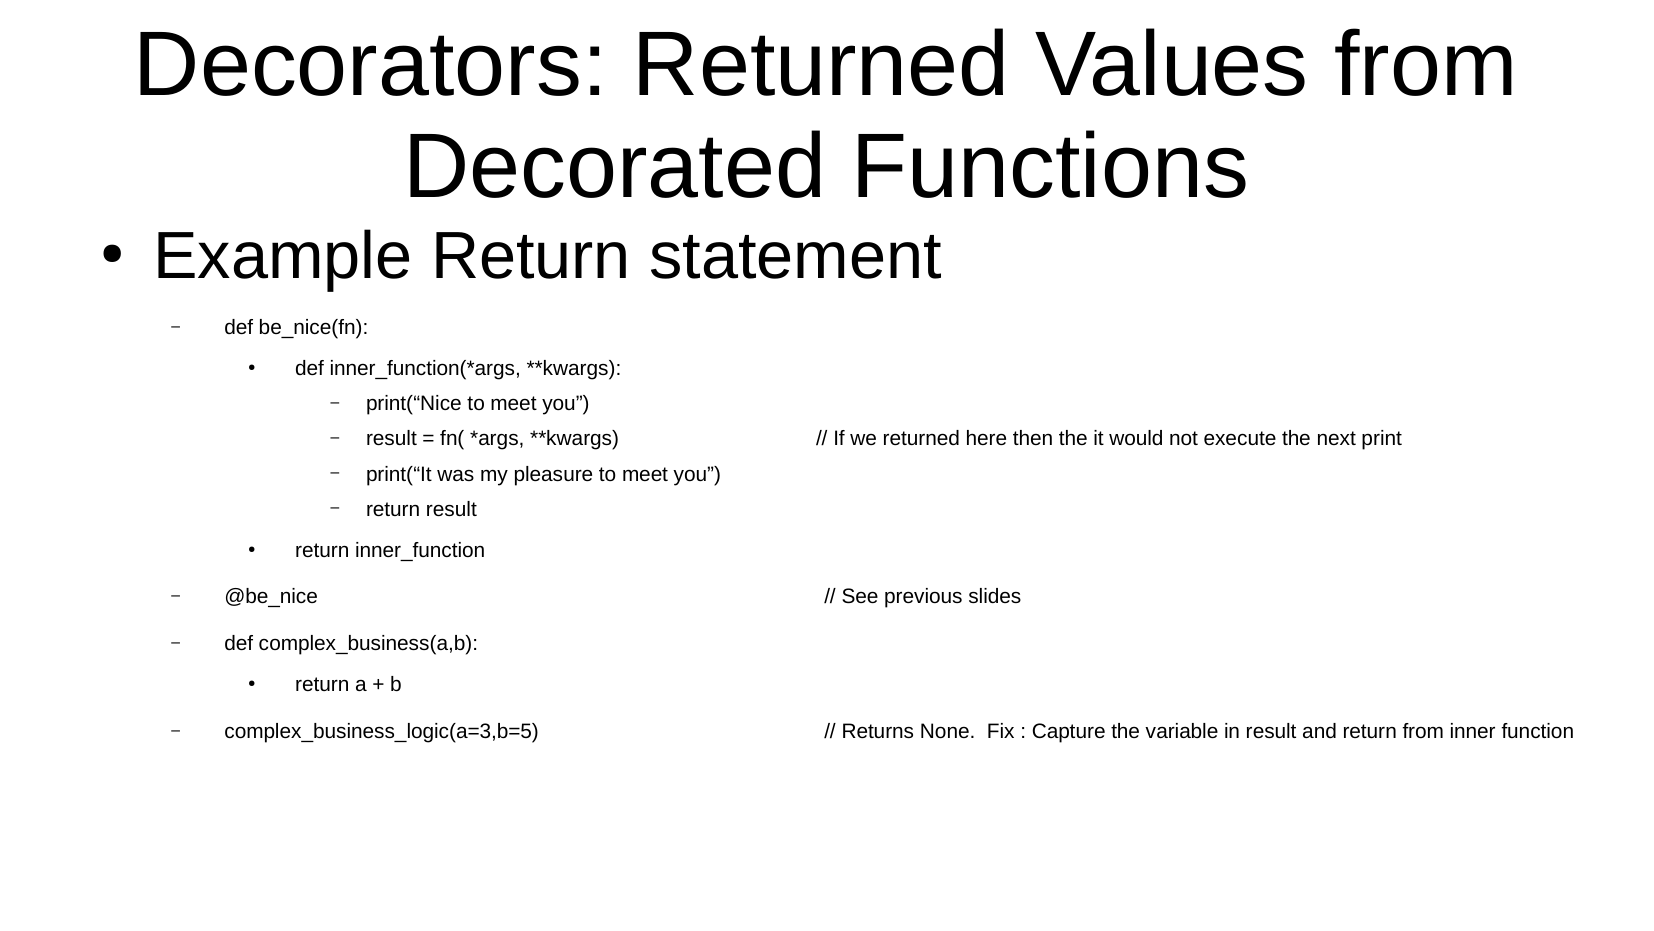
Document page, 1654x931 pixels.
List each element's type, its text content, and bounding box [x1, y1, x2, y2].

title Decorators: Returned Values from Decorated Functions [82, 12, 1571, 217]
list Example Return statement def be_nice(fn): def inner_function(*args, **kwargs): print(“Nice to meet you”) result = fn( *args, **kwargs) // If we returned here then the it would not execute the next print print(“It was my pleasure to meet you”) return result return inner_function @be_nice // See previous slides def complex_business(a,b): return a + b complex_business_logic(a=3,b=5) // Returns None. Fix : Capture the variable in result and return from inner function [82, 217, 1636, 916]
